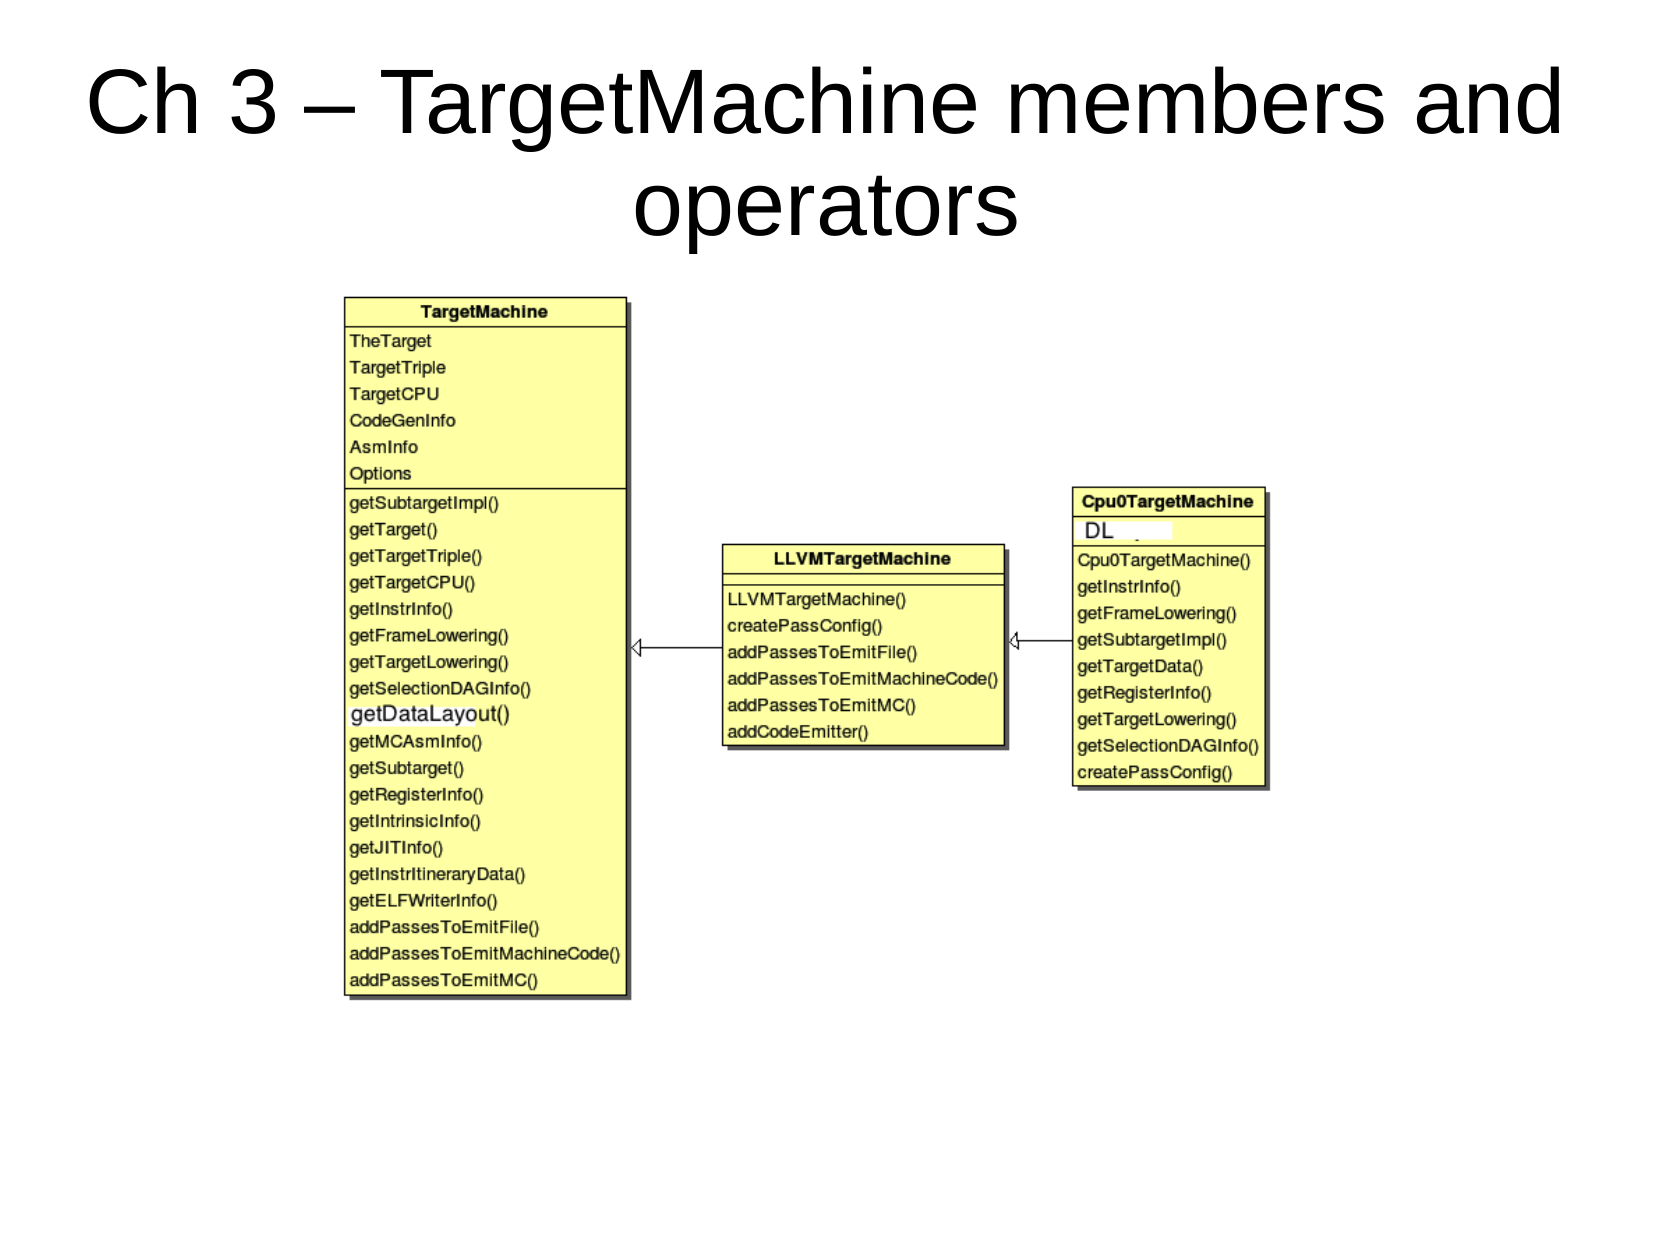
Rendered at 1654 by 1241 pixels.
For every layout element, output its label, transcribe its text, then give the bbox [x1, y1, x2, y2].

title Ch 3 – TargetMachine members and operators [82, 49, 1571, 257]
picture [340, 290, 1280, 1010]
